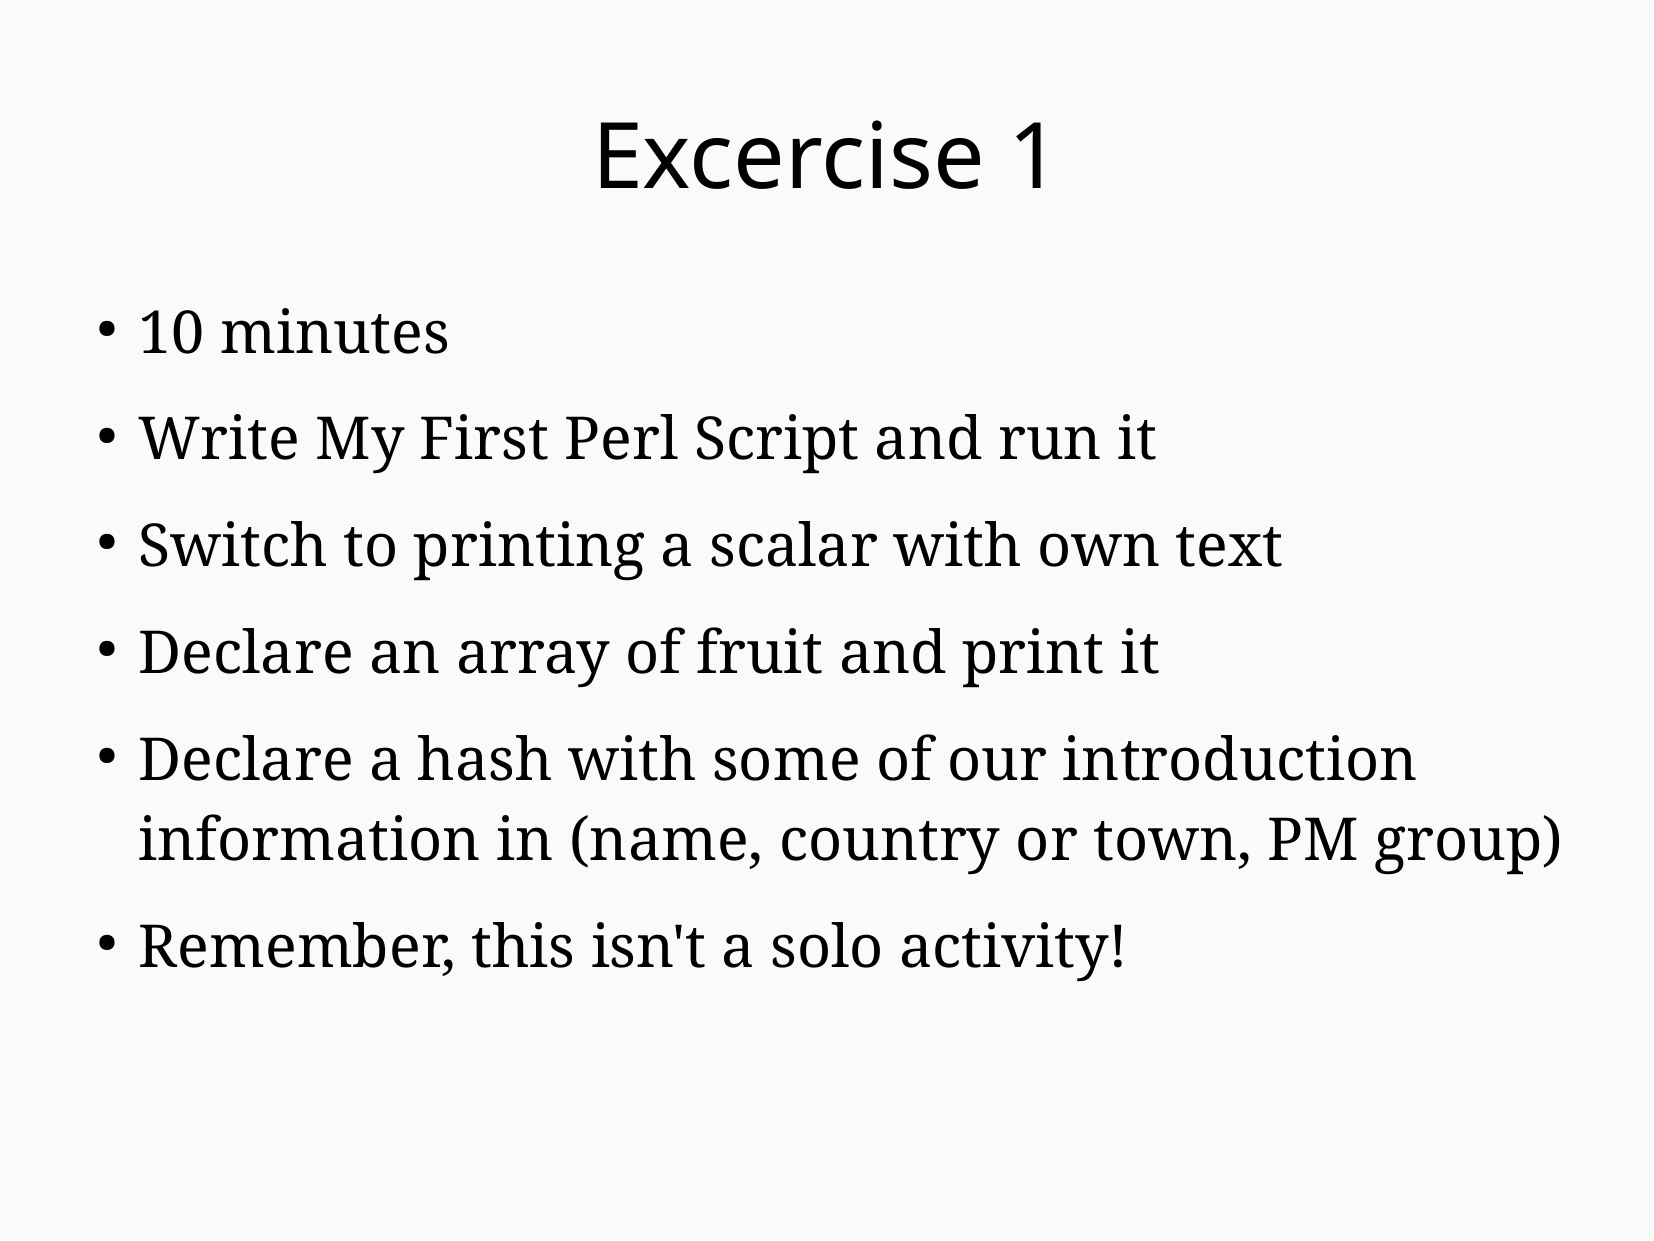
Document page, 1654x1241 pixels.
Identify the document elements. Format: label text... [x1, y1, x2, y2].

list 10 minutes Write My First Perl Script and run it Switch to printing a scalar with own text Declare an array of fruit and print it Declare a hash with some of our introduction information in (name, country or town, PM group) Remember, this isn't a solo activity! [82, 290, 1571, 1010]
title Excercise 1 [82, 49, 1571, 257]
